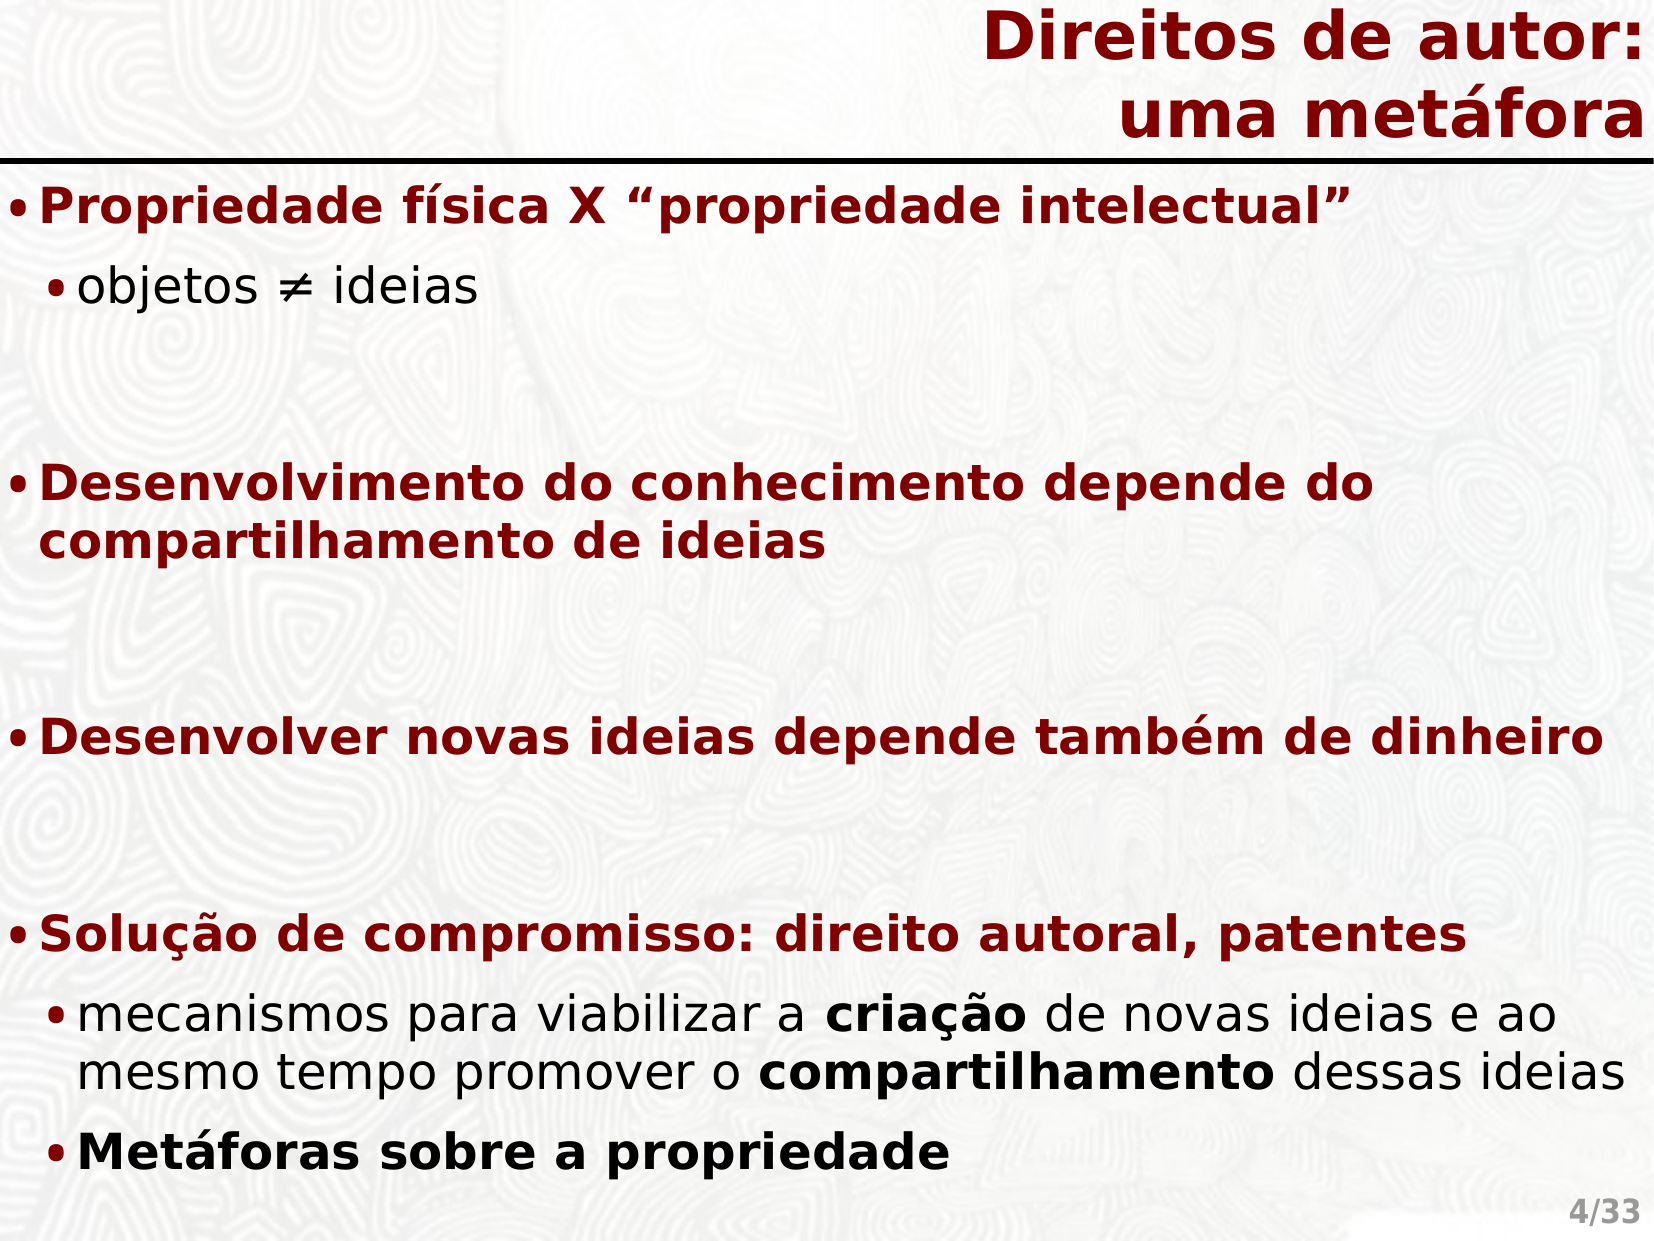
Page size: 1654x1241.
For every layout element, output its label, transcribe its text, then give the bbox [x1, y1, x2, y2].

list Propriedade física X “propriedade intelectual” objetos ≠ ideias Desenvolvimento do conhecimento depende do compartilhamento de ideias Desenvolver novas ideias depende também de dinheiro Solução de compromisso: direito autoral, patentes mecanismos para viabilizar a criação de novas ideias e ao mesmo tempo promover o compartilhamento dessas ideias Metáforas sobre a propriedade [5, 177, 1654, 1229]
title Direitos de autor: uma metáfora [602, 0, 1648, 153]
picture [0, 0, 1654, 158]
picture [0, 164, 1654, 1241]
